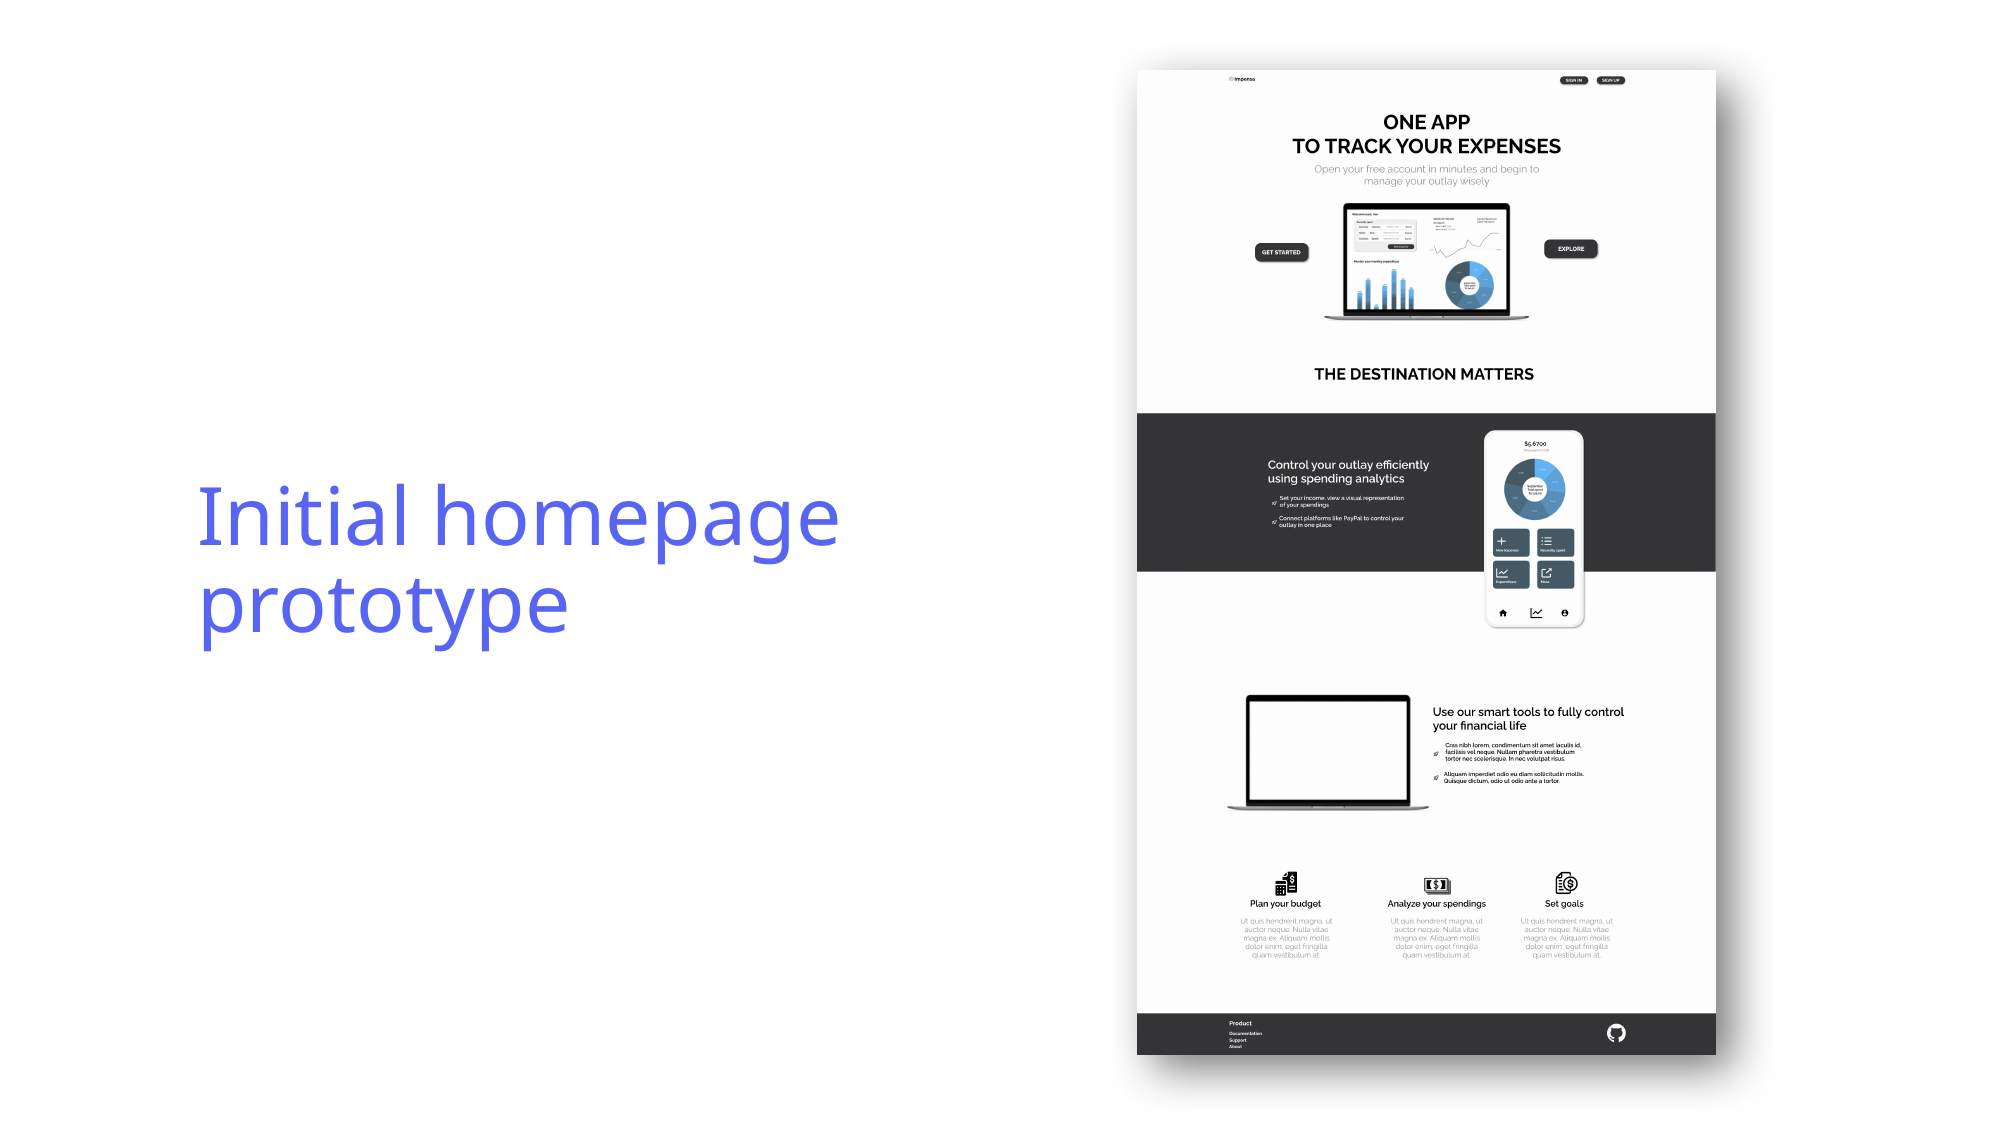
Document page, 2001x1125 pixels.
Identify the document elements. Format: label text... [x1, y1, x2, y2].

title Initial homepage prototype [182, 453, 863, 672]
picture [1137, 70, 1716, 1055]
